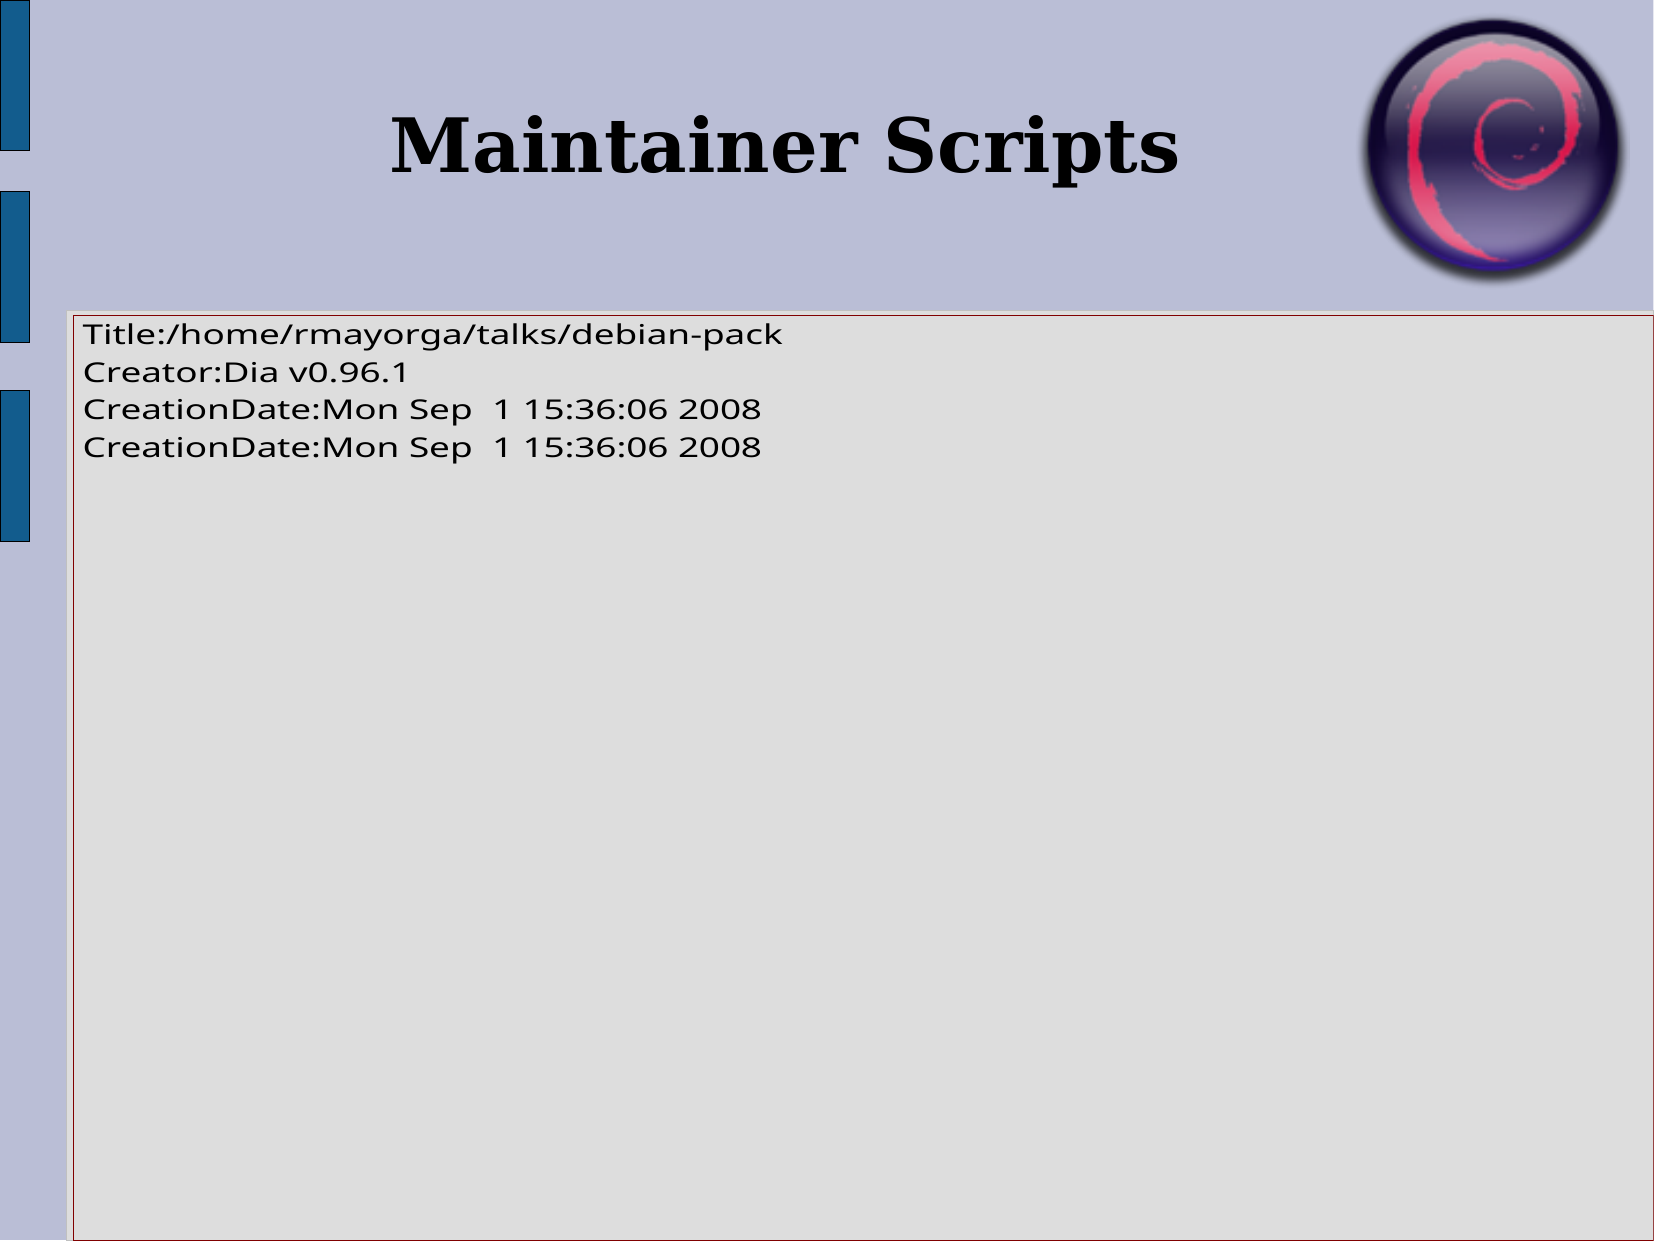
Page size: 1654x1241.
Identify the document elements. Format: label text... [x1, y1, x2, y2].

text_box Maintainer Scripts [17, 94, 1554, 325]
picture [1334, 5, 1630, 302]
picture [70, 313, 1654, 1241]
